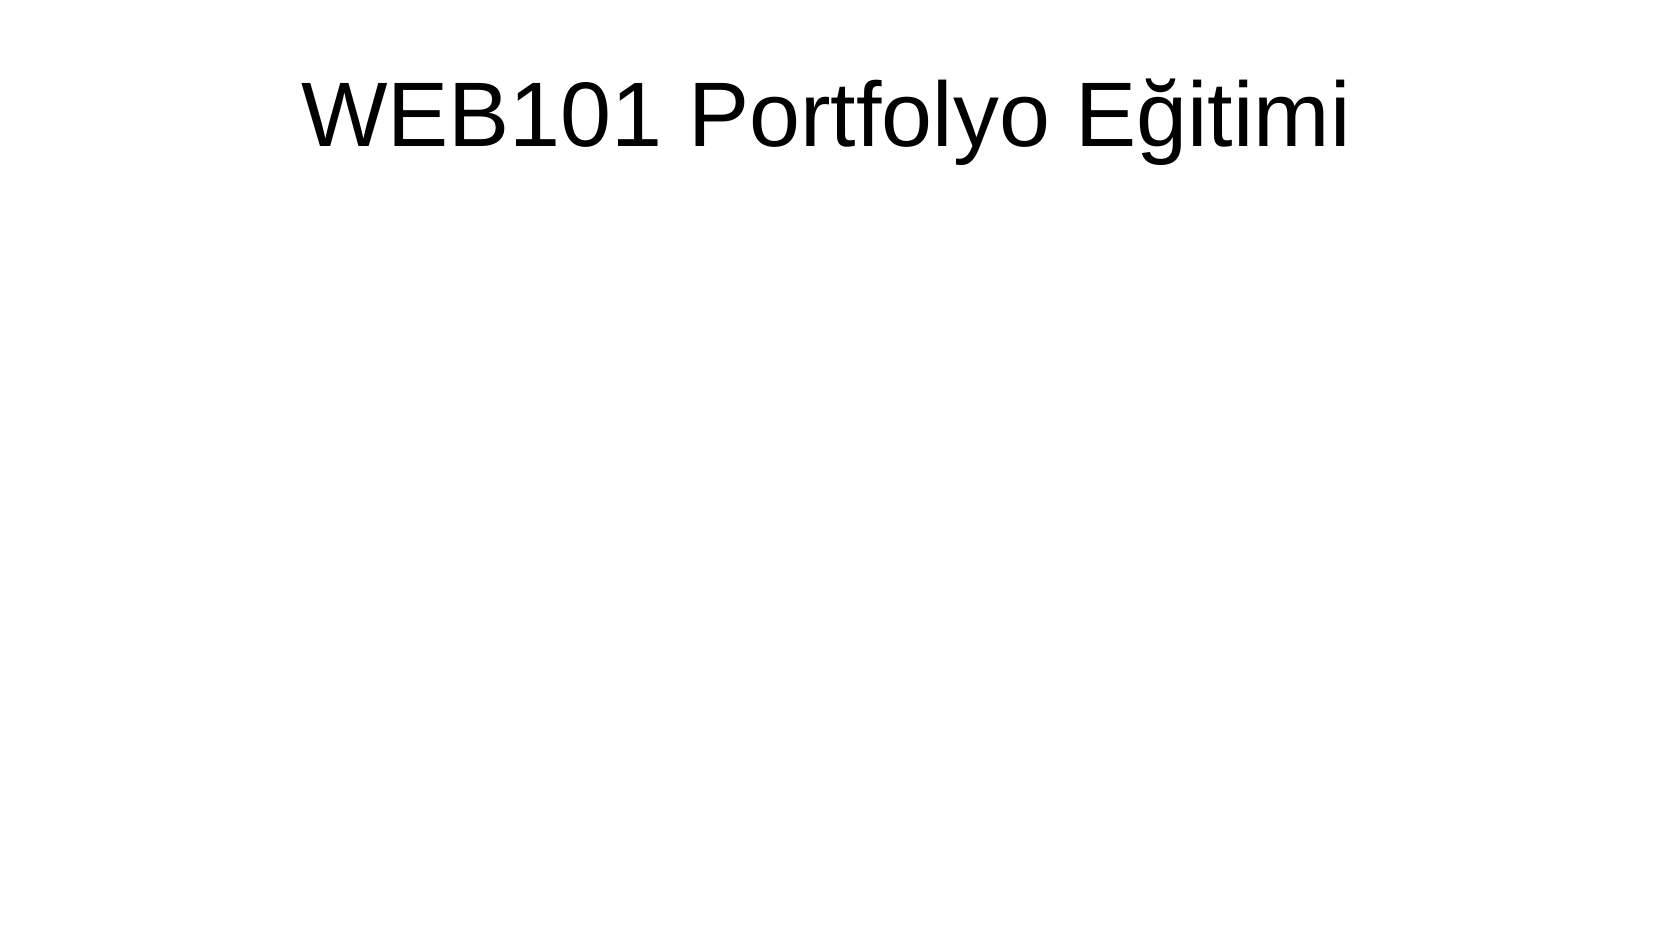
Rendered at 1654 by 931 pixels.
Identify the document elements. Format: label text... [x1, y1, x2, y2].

title WEB101 Portfolyo Eğitimi [82, 37, 1571, 193]
